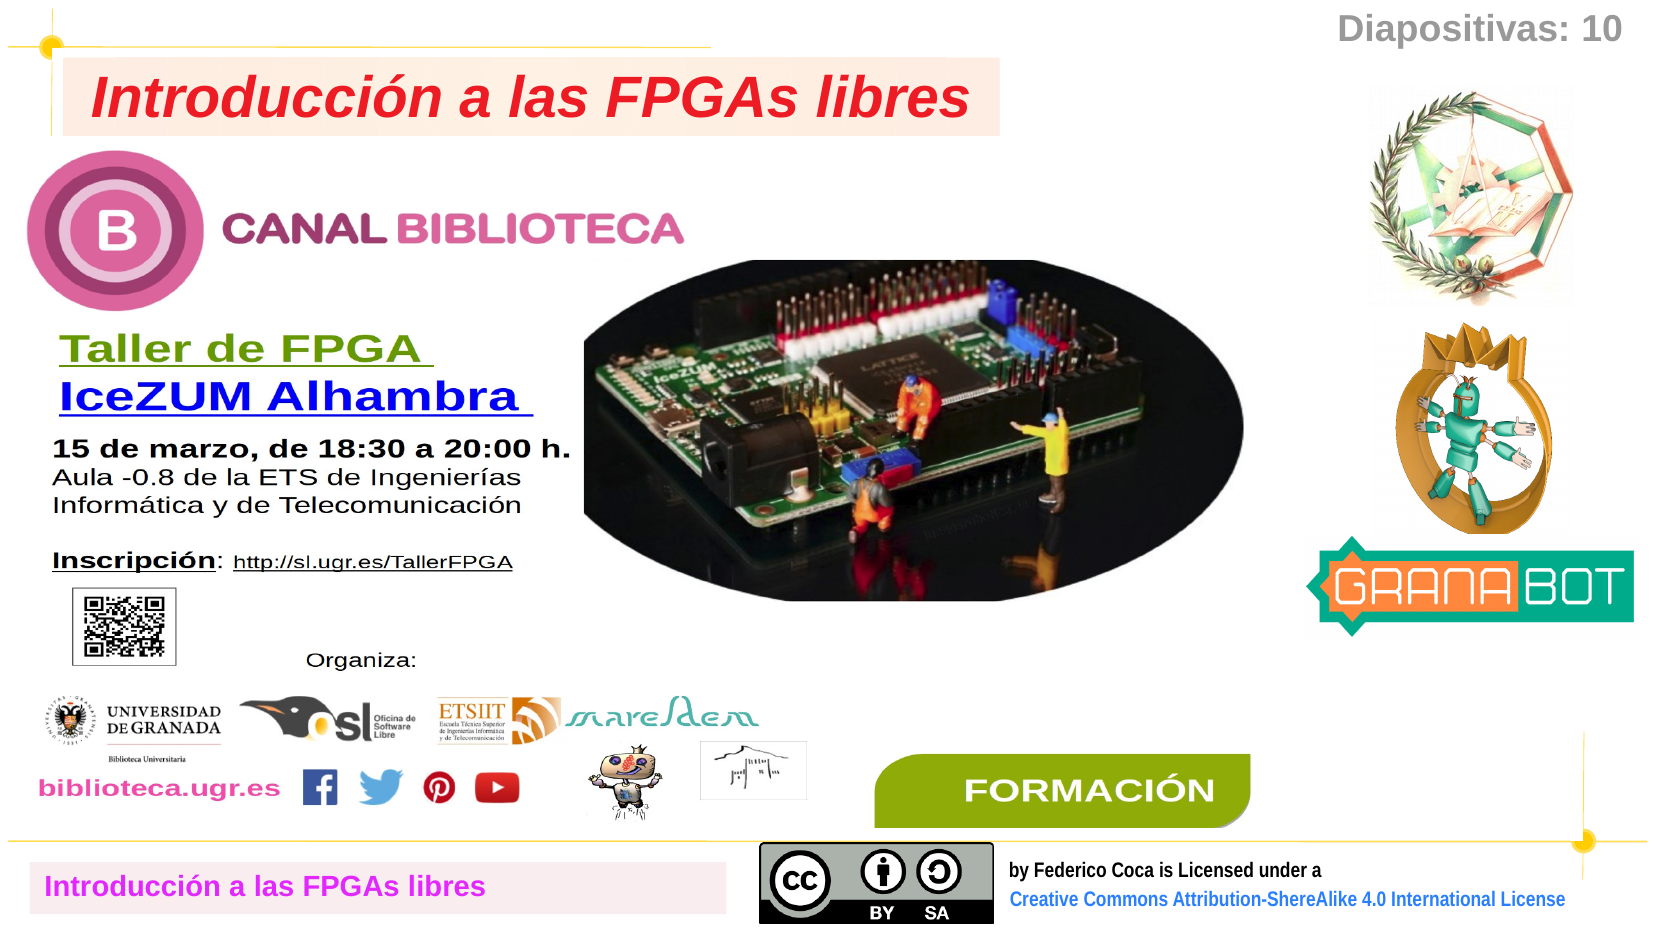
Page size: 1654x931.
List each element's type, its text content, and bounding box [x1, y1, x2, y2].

text_box Diapositivas: 10 [1322, 0, 1644, 57]
picture [1369, 84, 1574, 307]
picture [22, 136, 1252, 828]
text_box Introducción a las FPGAs libres [29, 862, 727, 915]
text_box Introducción a las FPGAs libres [63, 57, 1000, 136]
picture [1302, 321, 1641, 641]
